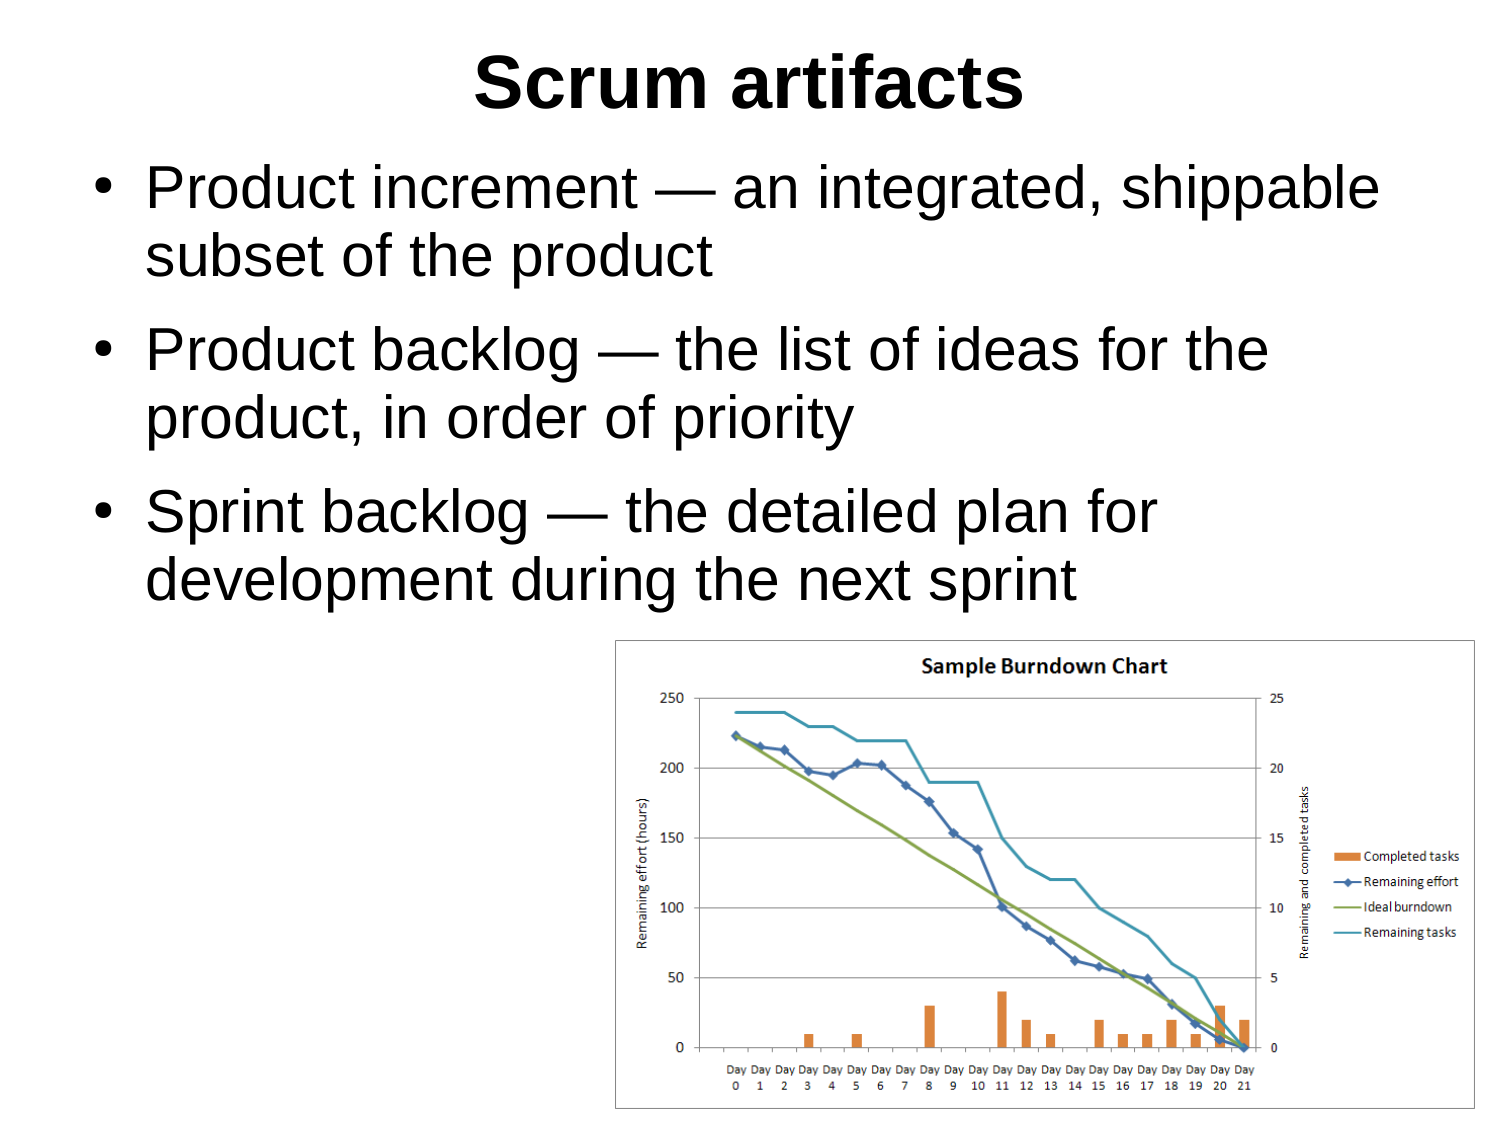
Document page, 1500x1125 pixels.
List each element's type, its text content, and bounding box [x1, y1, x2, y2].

picture [614, 639, 1477, 1111]
title Scrum artifacts [75, 23, 1425, 142]
list Product increment — an integrated, shippable subset of the product Product backlog — the list of ideas for the product, in order of priority Sprint backlog — the detailed plan for development during the next sprint [75, 153, 1395, 1075]
